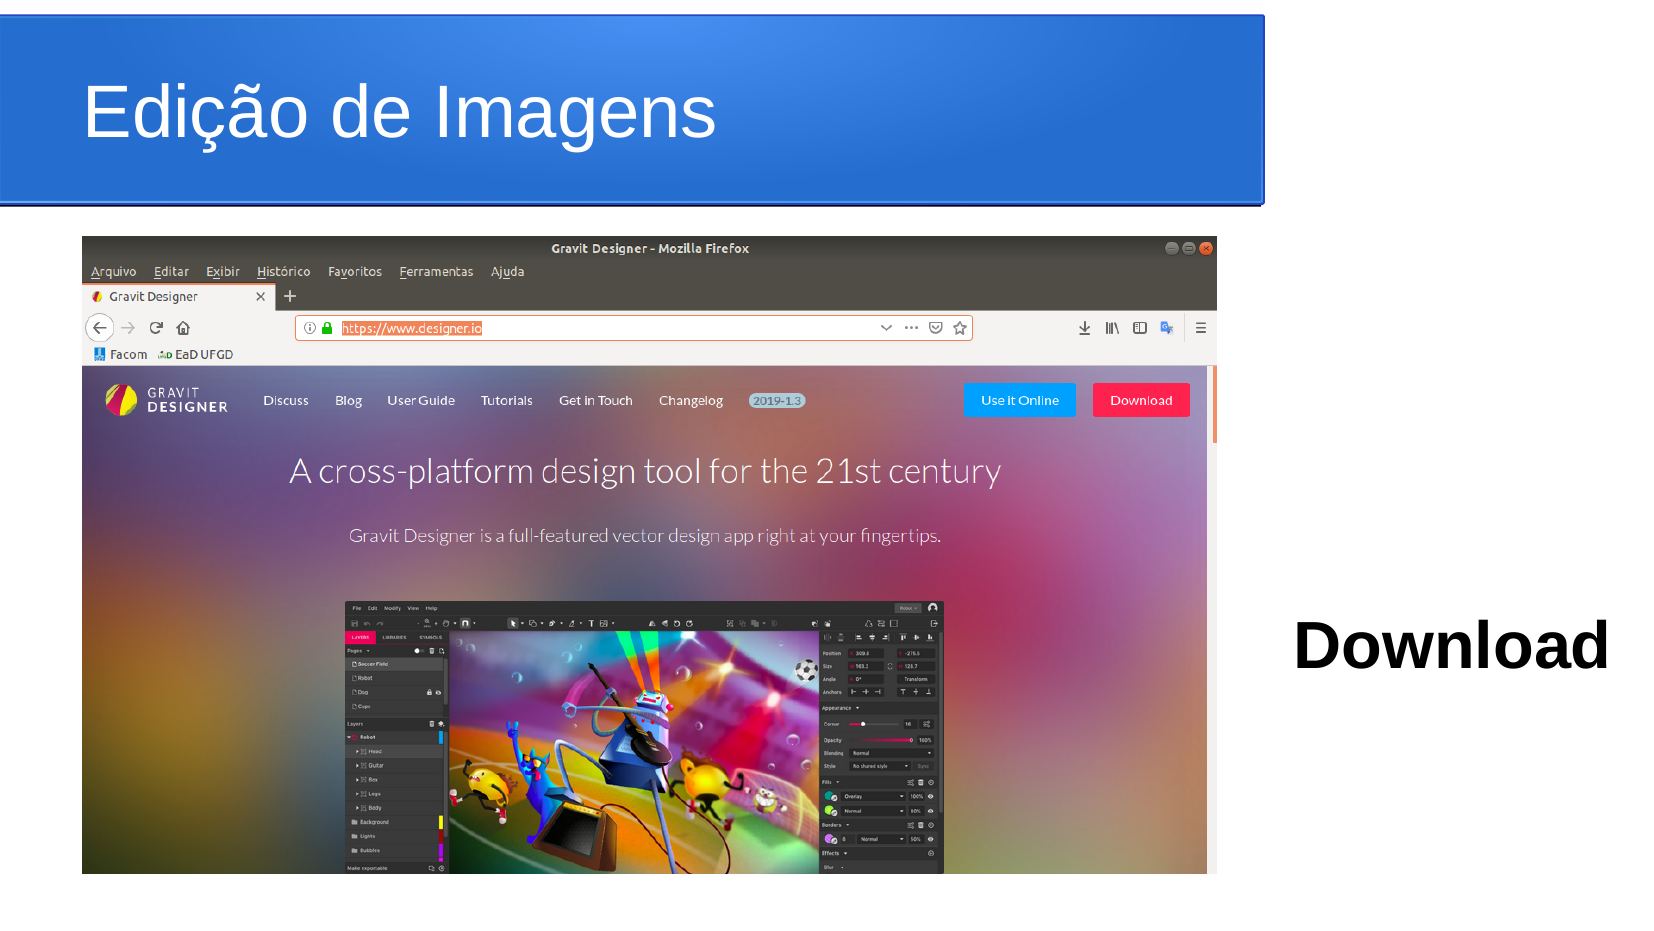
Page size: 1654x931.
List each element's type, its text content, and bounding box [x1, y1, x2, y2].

picture [82, 236, 1217, 875]
title Edição de Imagens [82, 35, 1235, 189]
subtitle Download [1251, 602, 1654, 689]
